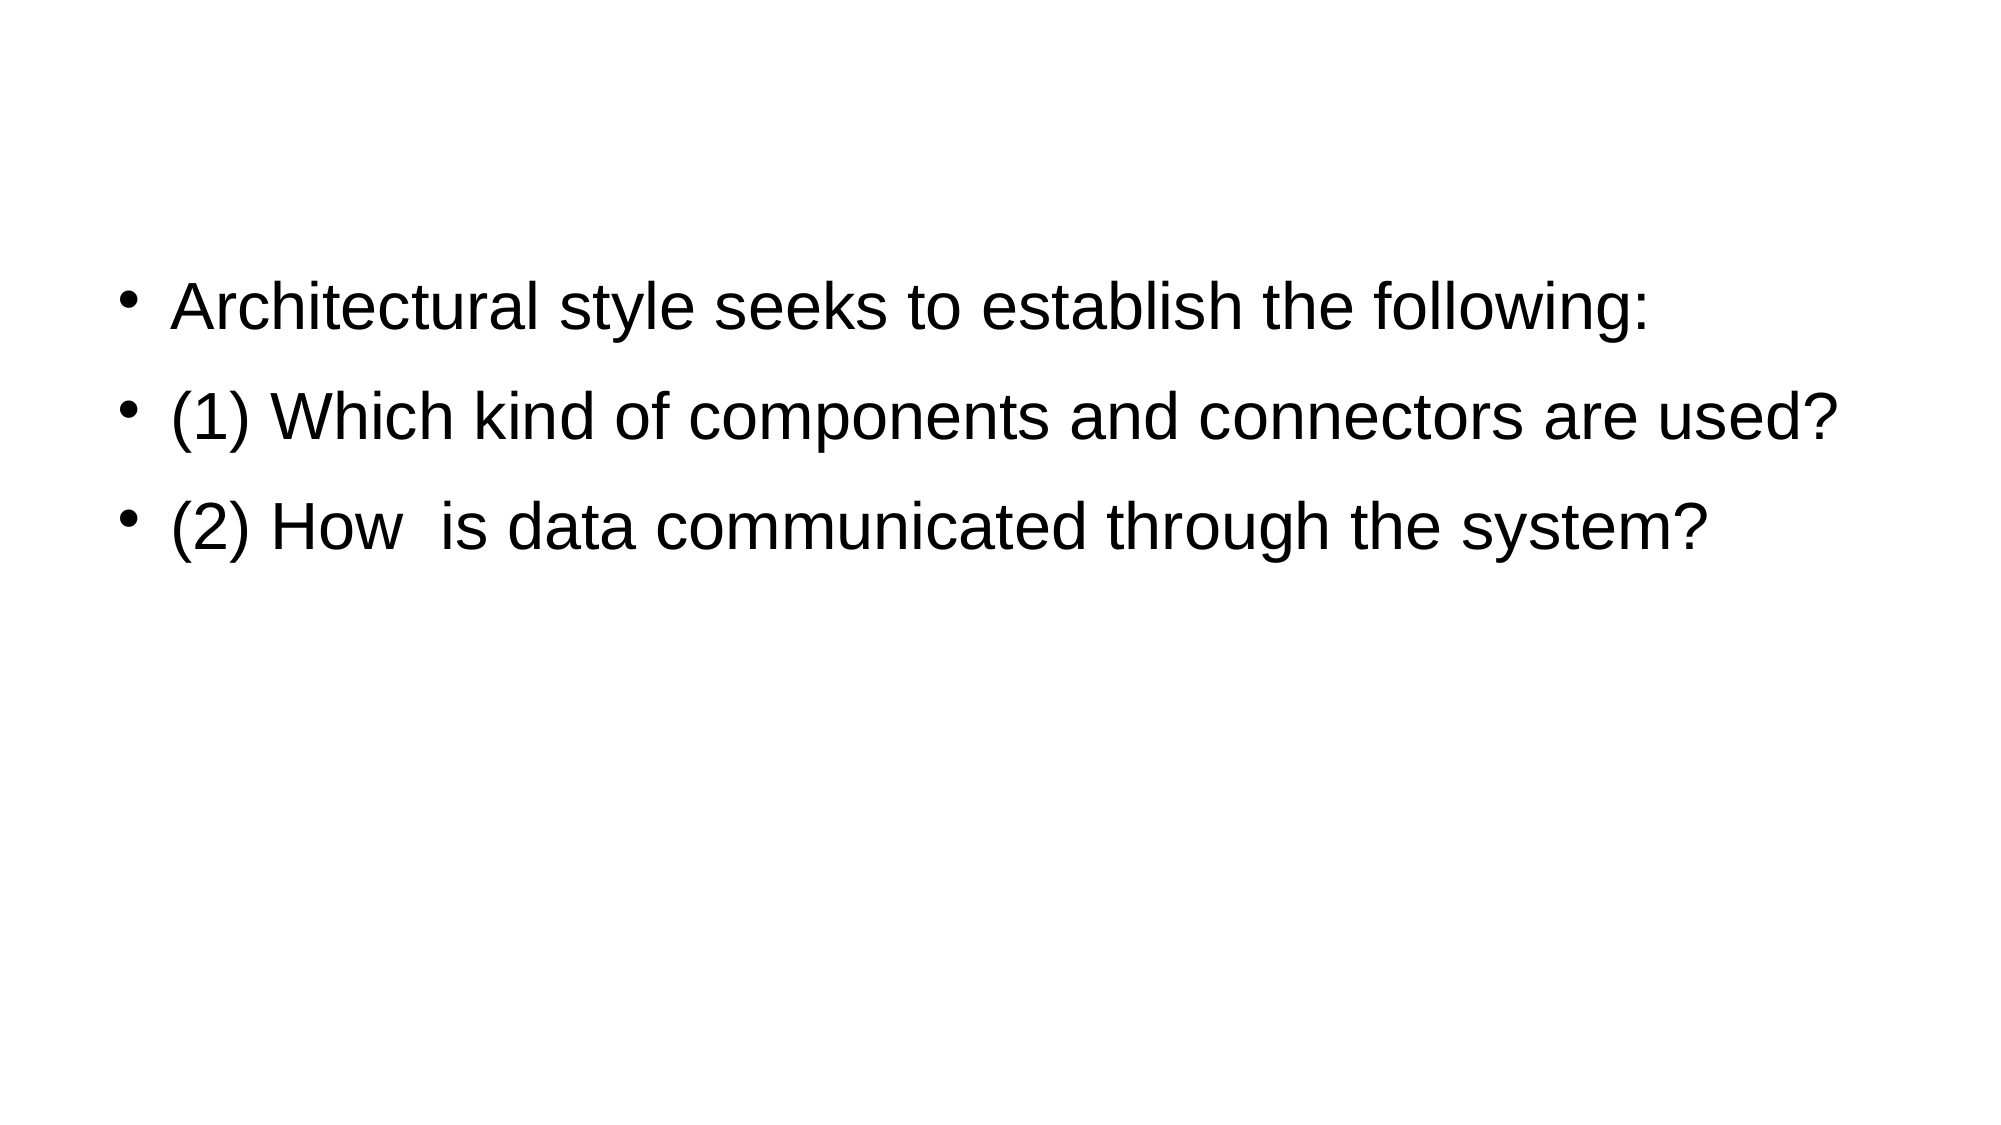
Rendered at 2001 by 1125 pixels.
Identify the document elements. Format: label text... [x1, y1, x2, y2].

list Architectural style seeks to establish the following: (1) Which kind of components and connectors are used? (2) How is data communicated through the system? [99, 263, 1900, 916]
